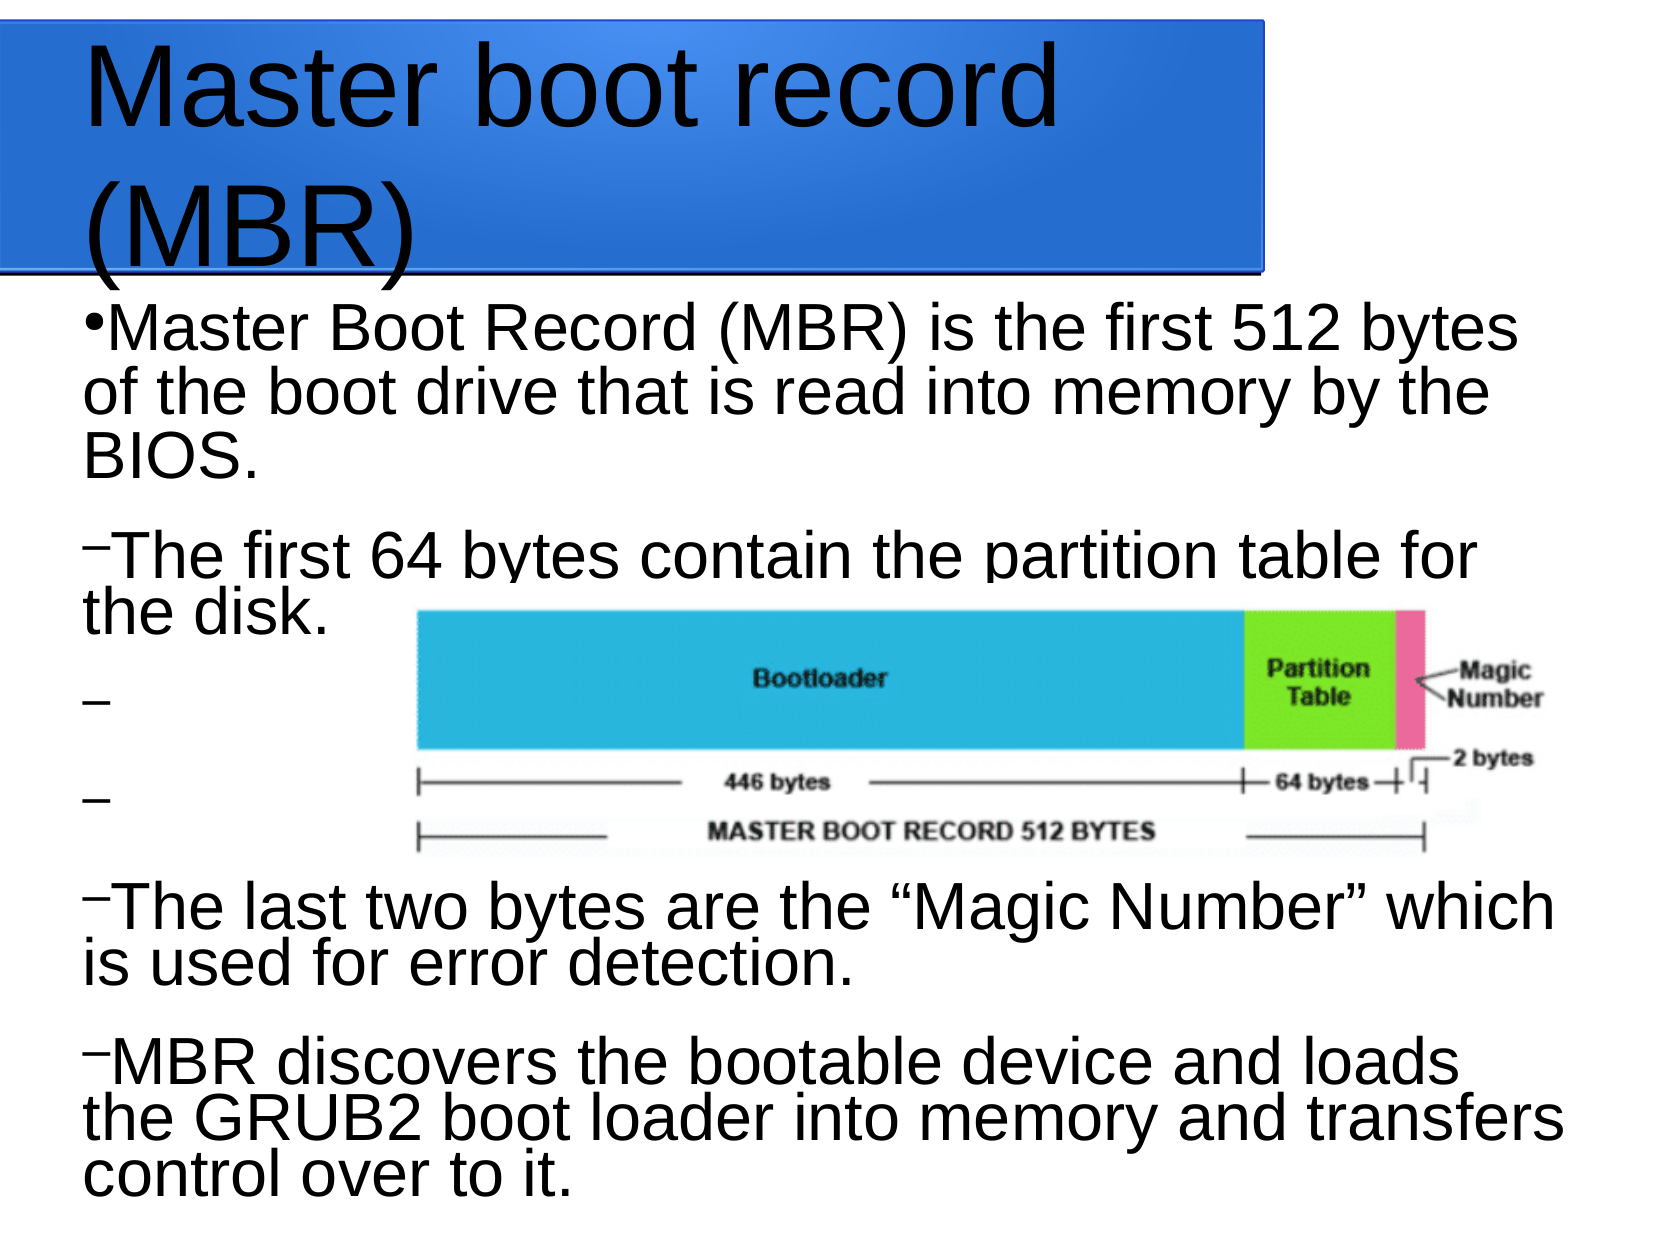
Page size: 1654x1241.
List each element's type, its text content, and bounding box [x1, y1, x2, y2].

list Master Boot Record (MBR) is the first 512 bytes of the boot drive that is read into memory by the BIOS. The first 64 bytes contain the partition table for the disk. The last two bytes are the “Magic Number” which is used for error detection. MBR discovers the bootable device and loads the GRUB2 boot loader into memory and transfers control over to it. [82, 299, 1571, 1222]
picture [382, 583, 1571, 866]
title Master boot record (MBR) [82, 9, 1235, 290]
